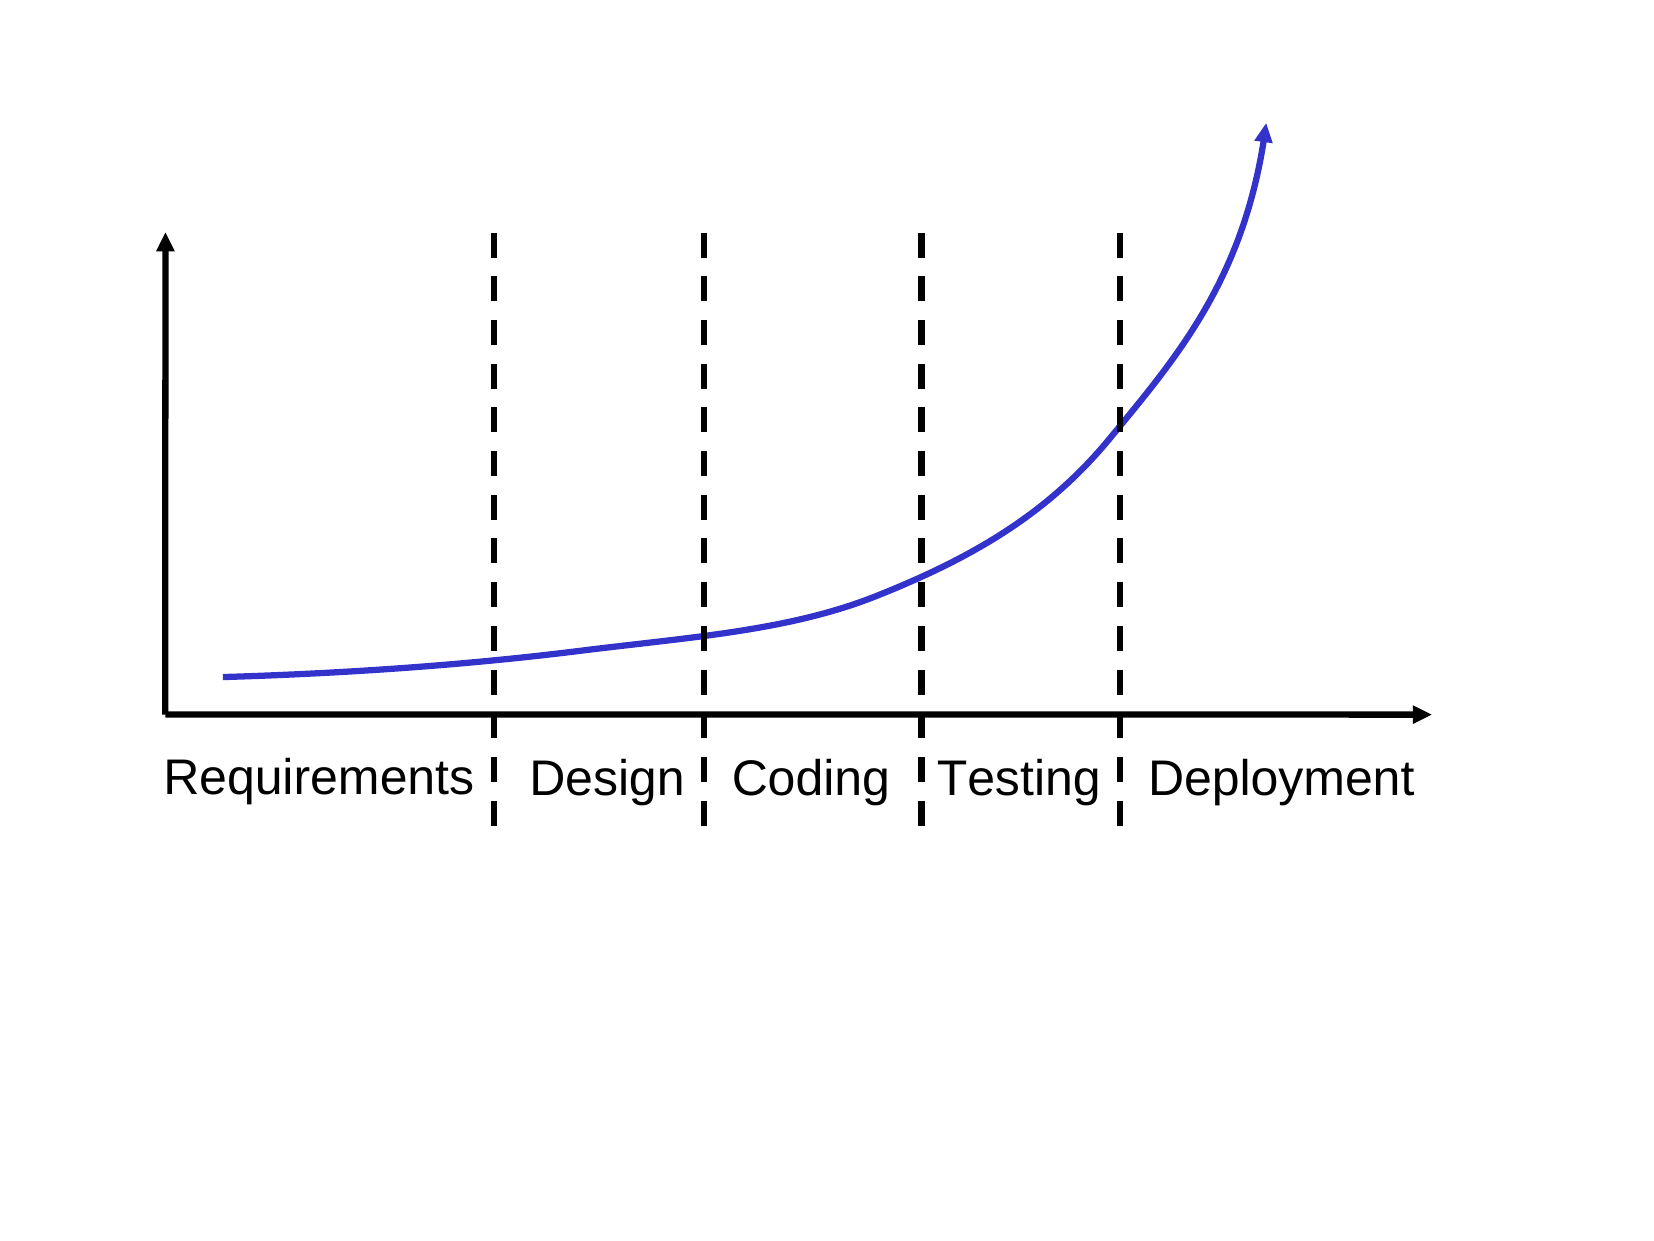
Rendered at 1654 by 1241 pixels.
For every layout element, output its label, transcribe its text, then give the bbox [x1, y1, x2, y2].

text_box Design [514, 742, 700, 815]
text_box Testing [922, 742, 1116, 815]
text_box Requirements [148, 742, 490, 814]
text_box Deployment [1133, 742, 1430, 815]
text_box Coding [717, 742, 905, 815]
